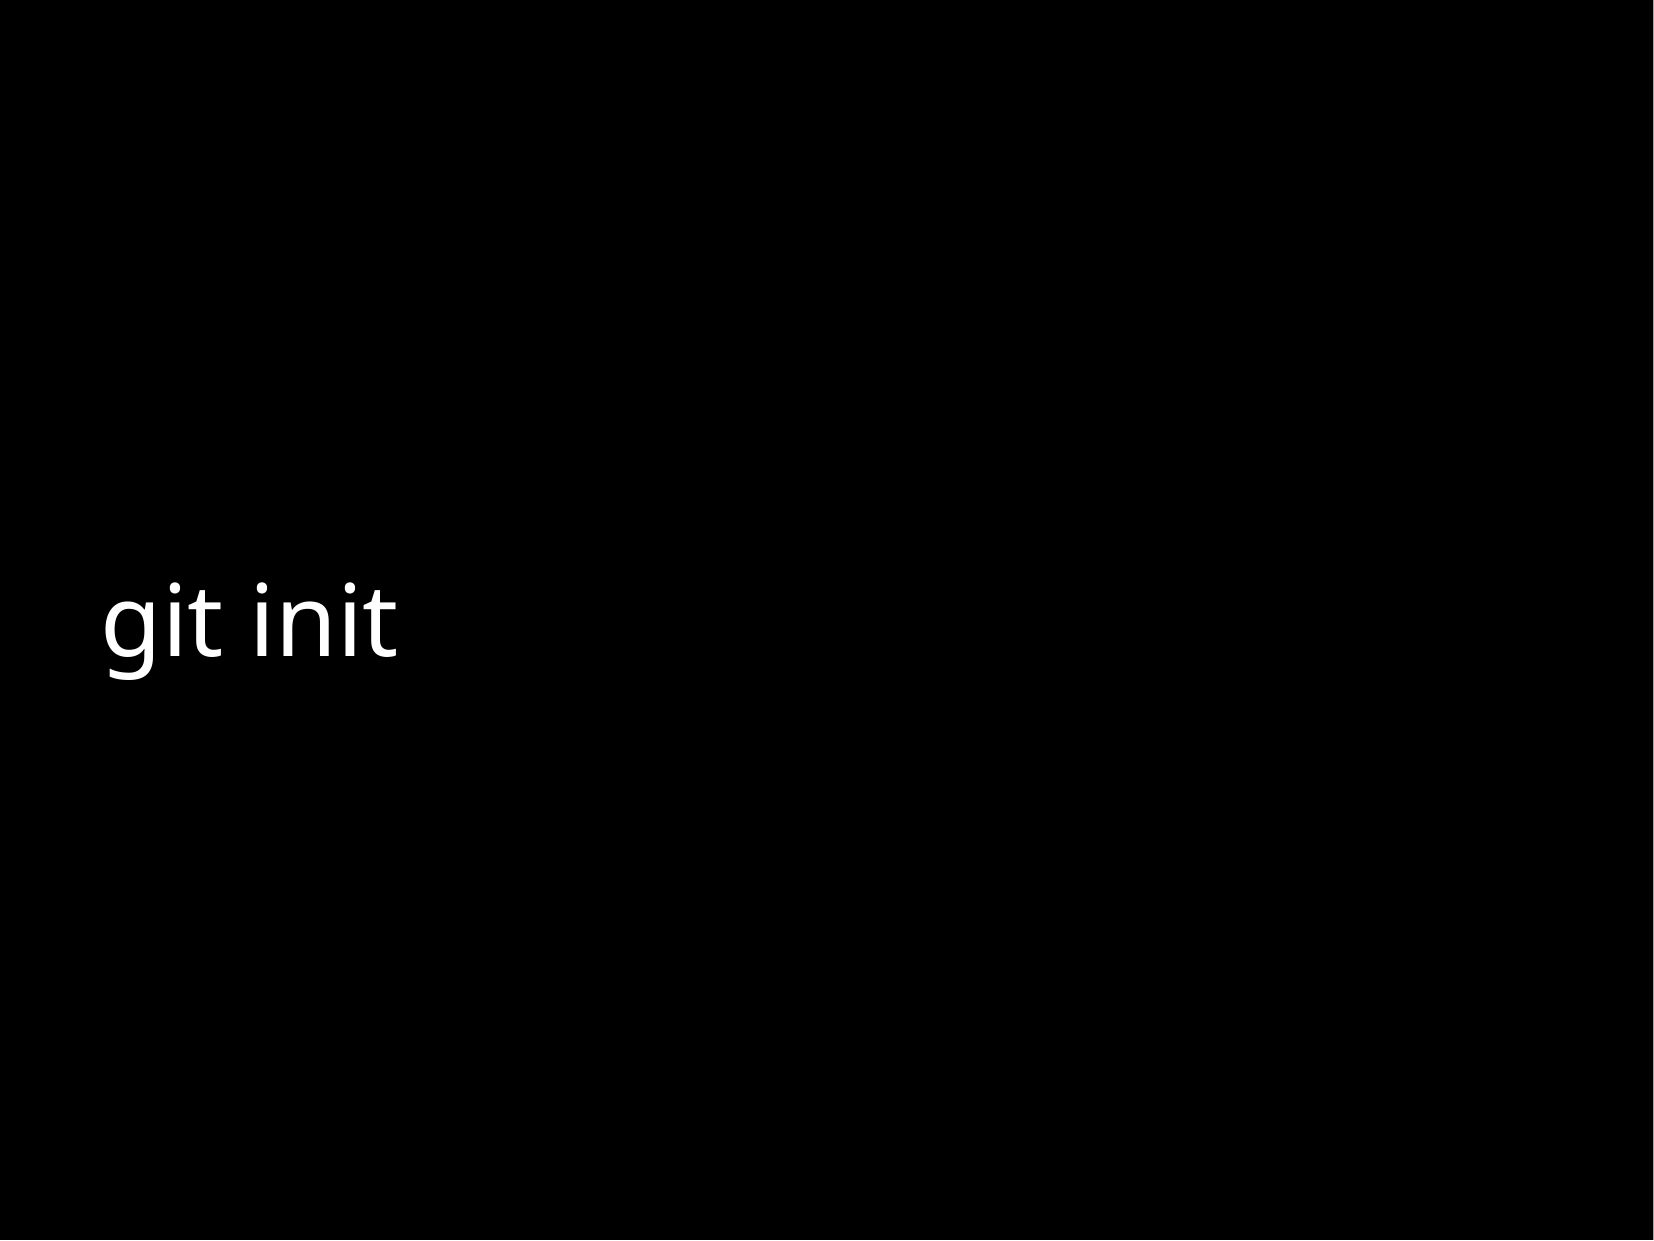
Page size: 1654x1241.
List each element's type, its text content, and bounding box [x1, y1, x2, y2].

subtitle git init [88, 88, 1536, 1010]
